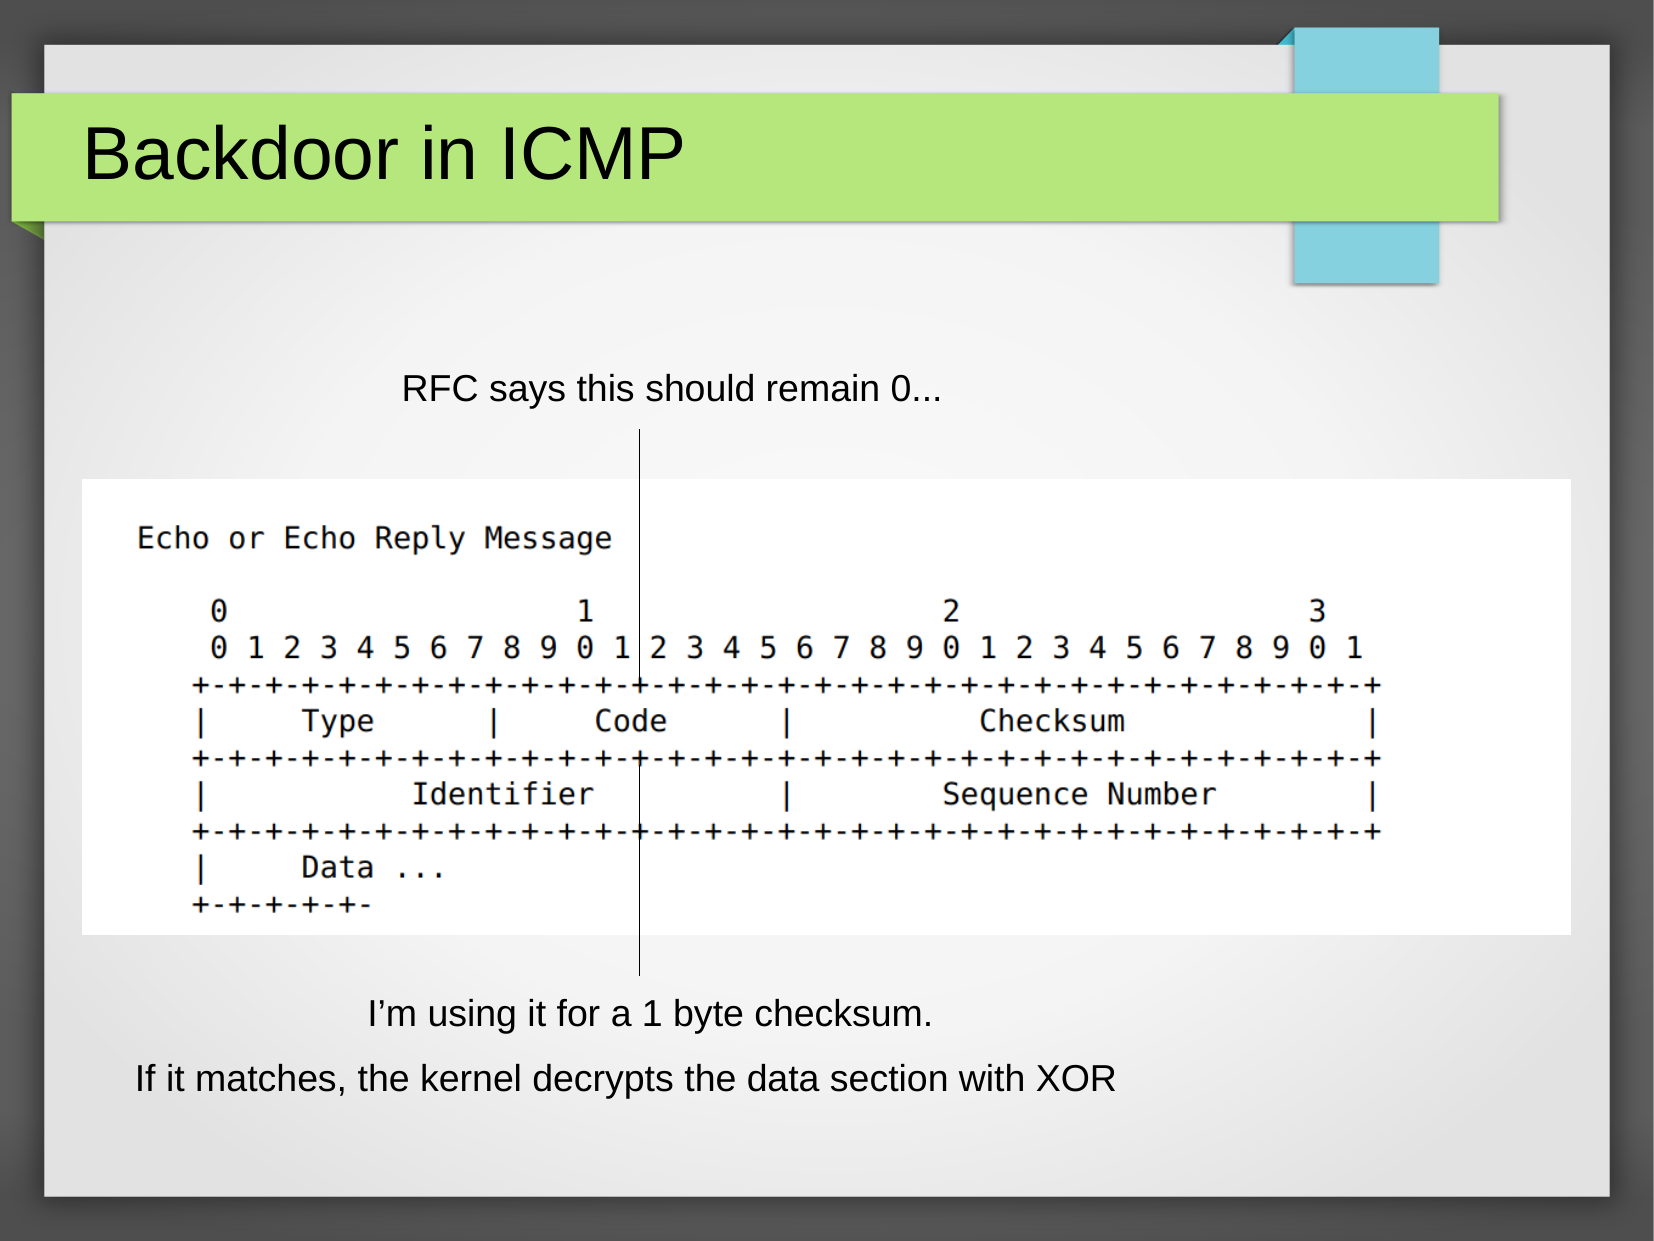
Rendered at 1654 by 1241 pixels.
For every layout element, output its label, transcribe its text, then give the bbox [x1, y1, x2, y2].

picture [0, 0, 1654, 1241]
text_box I’m using it for a 1 byte checksum. [352, 984, 961, 1050]
text_box If it matches, the kernel decrypts the data section with XOR [120, 1050, 1133, 1107]
title Backdoor in ICMP [82, 94, 1264, 213]
text_box RFC says this should remain 0... [386, 360, 976, 459]
